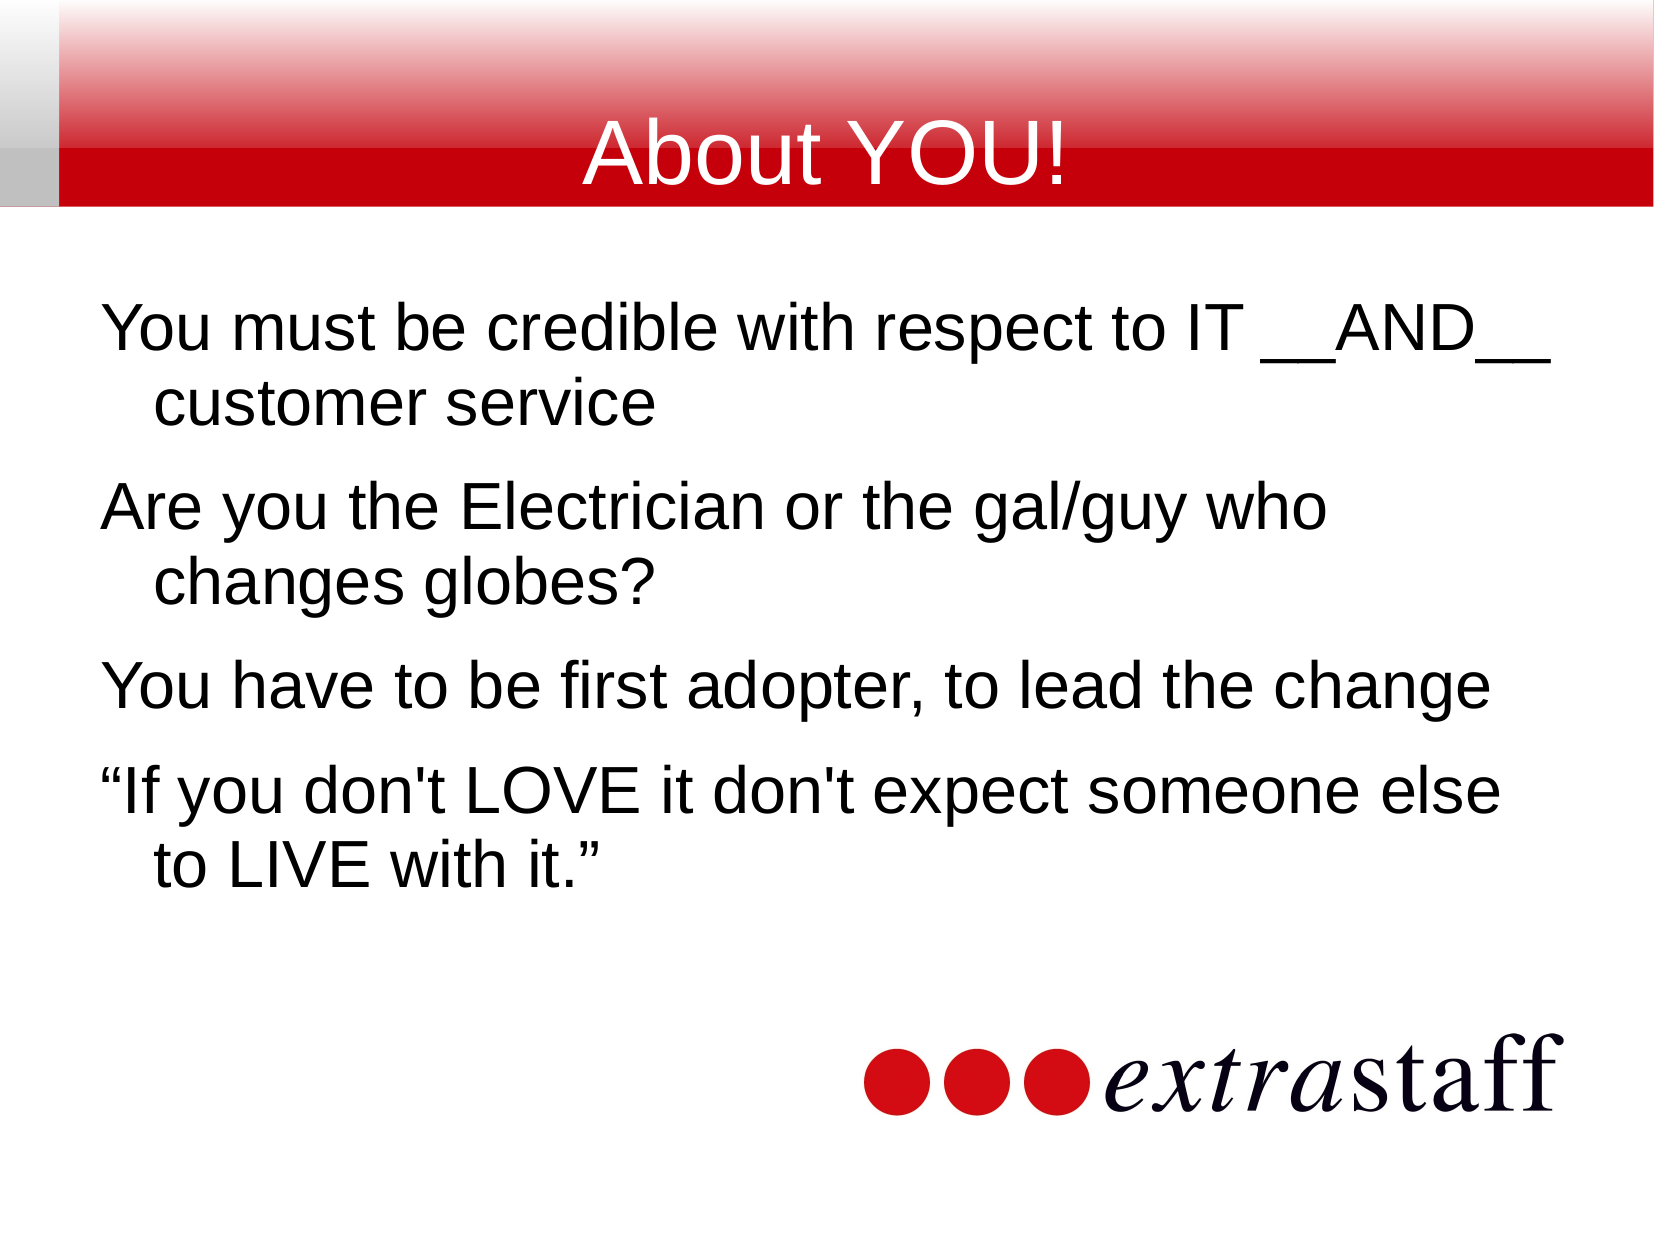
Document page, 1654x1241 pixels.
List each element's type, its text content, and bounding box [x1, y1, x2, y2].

title About YOU! [82, 56, 1571, 250]
list You must be credible with respect to IT __AND__ customer service Are you the Electrician or the gal/guy who changes globes? You have to be first adopter, to lead the change “If you don't LOVE it don't expect someone else to LIVE with it.” [82, 290, 1571, 1094]
picture [863, 1094, 1565, 1116]
